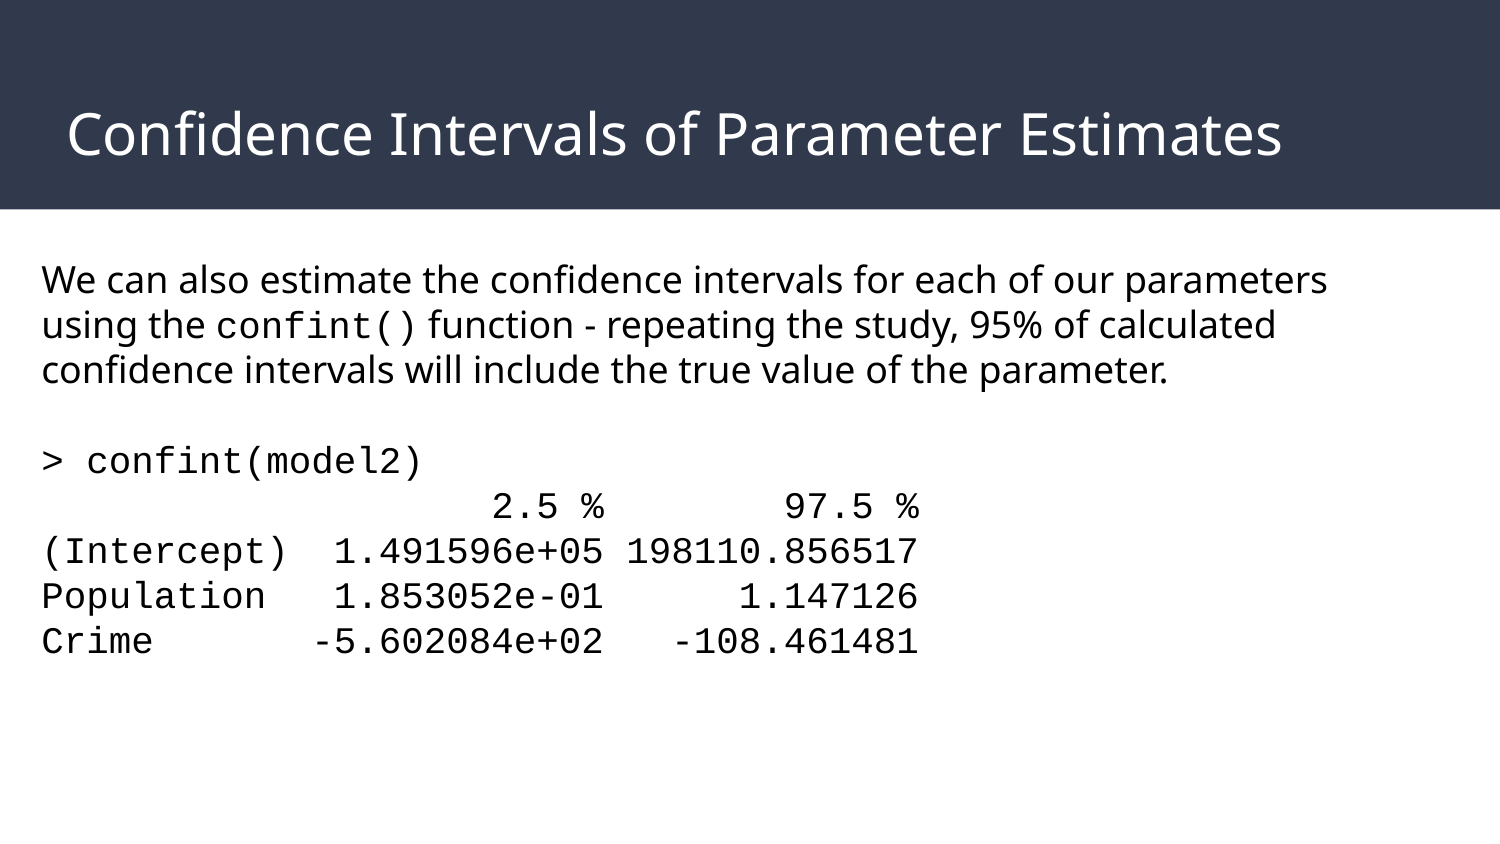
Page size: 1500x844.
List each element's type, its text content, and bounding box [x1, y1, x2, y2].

text_box We can also estimate the confidence intervals for each of our parameters using the confint() function - repeating the study, 95% of calculated confidence intervals will include the true value of the parameter. > confint(model2) 2.5 % 97.5 % (Intercept) 1.491596e+05 198110.856517 Population 1.853052e-01 1.147126 Crime -5.602084e+02 -108.461481 [26, 240, 1424, 800]
title Confidence Intervals of Parameter Estimates [51, 82, 1449, 185]
